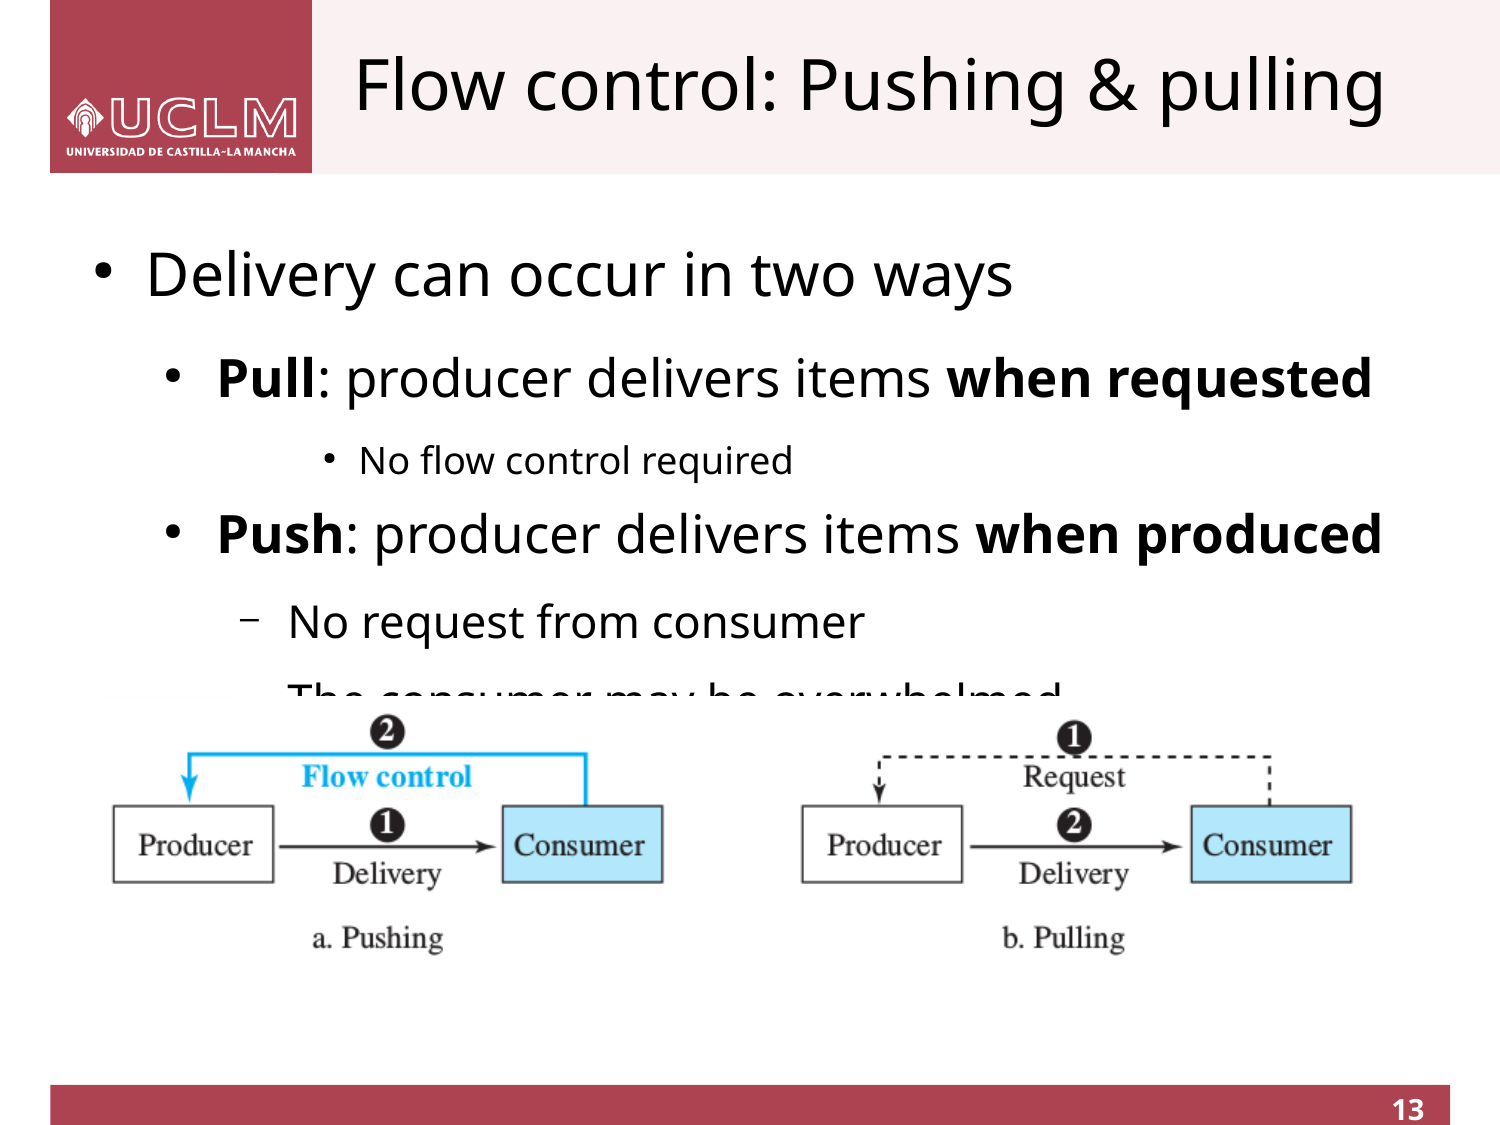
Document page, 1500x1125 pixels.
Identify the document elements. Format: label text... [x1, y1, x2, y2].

picture [106, 696, 1371, 981]
title Flow control: Pushing & pulling [353, 6, 1425, 168]
list Delivery can occur in two ways Pull: producer delivers items when requested No flow control required Push: producer delivers items when produced No request from consumer The consumer may be overwhelmed Need for flow control [74, 231, 1425, 884]
picture [50, 0, 312, 173]
